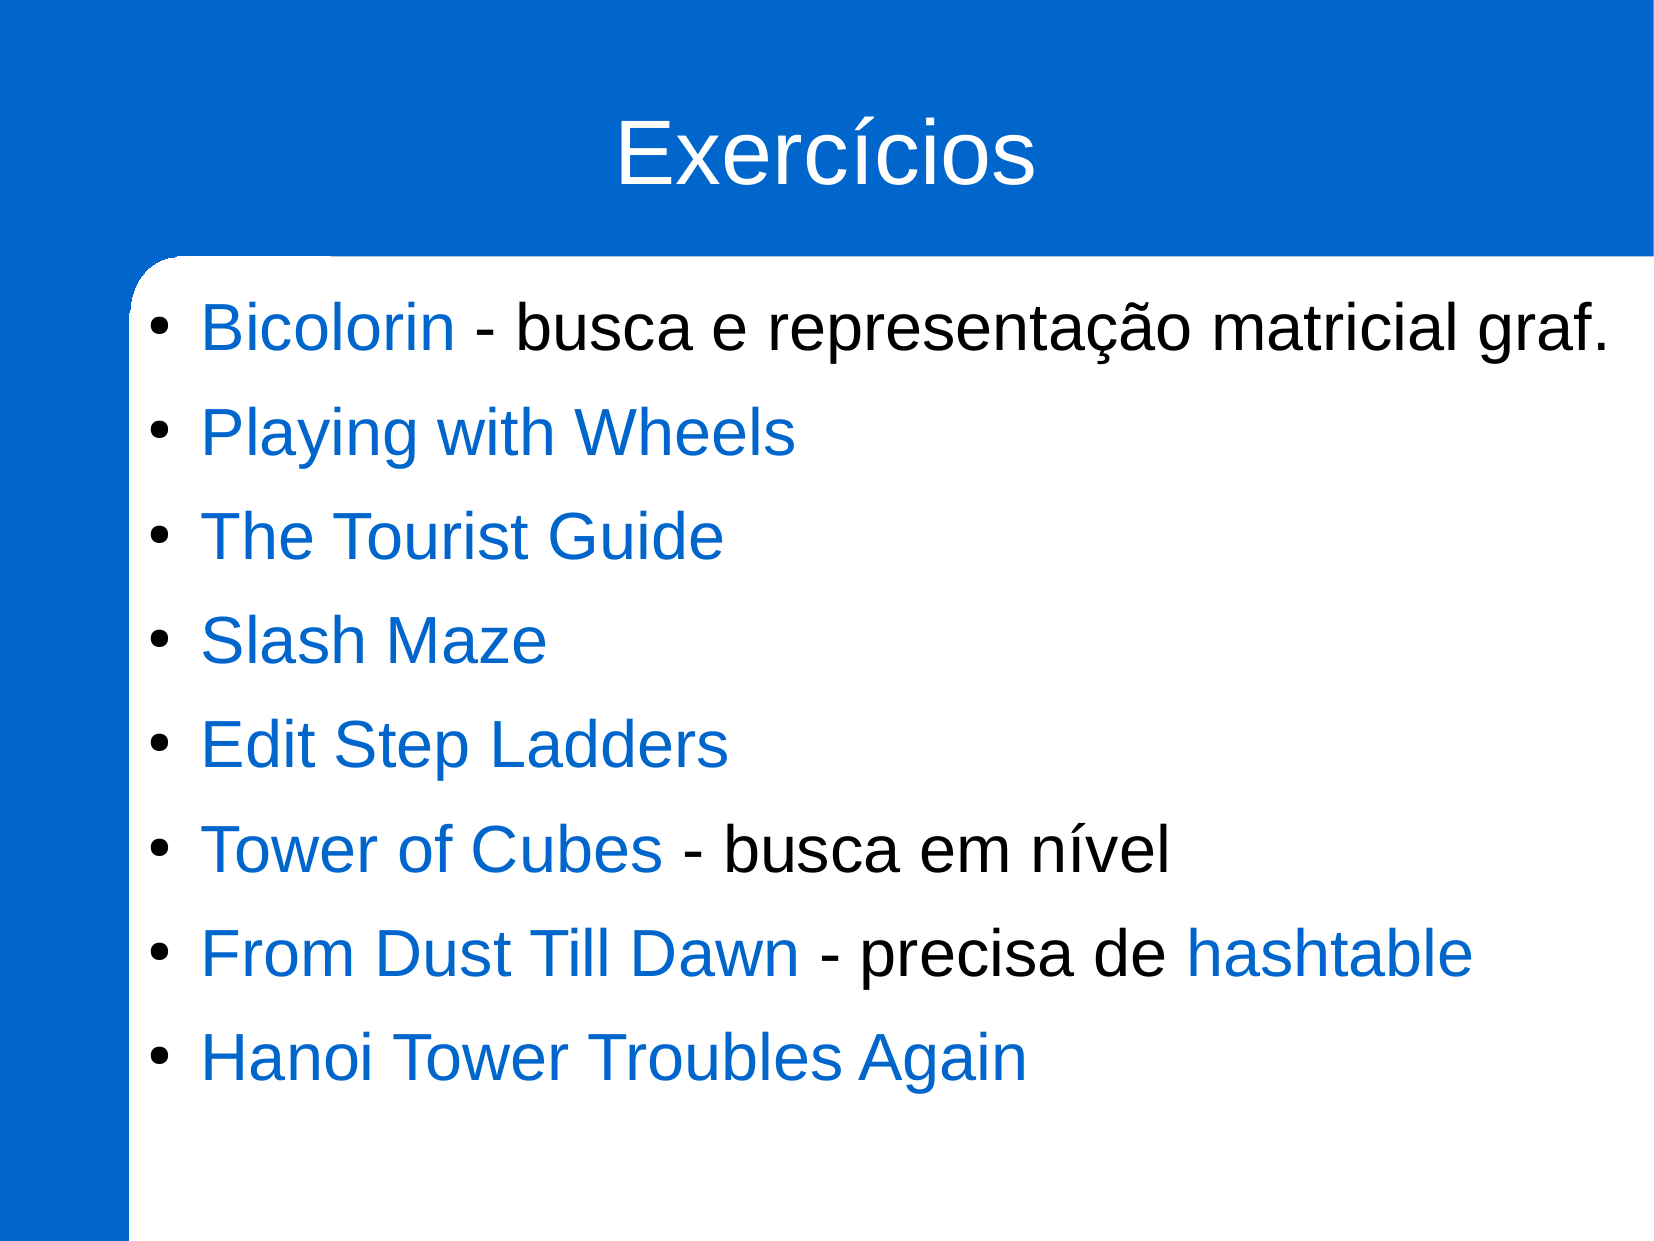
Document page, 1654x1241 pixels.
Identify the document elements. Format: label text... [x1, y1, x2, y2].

list Bicolorin - busca e representação matricial graf. Playing with Wheels The Tourist Guide Slash Maze Edit Step Ladders Tower of Cubes - busca em nível From Dust Till Dawn - precisa de hashtable Hanoi Tower Troubles Again [129, 290, 1619, 1241]
title Exercícios [82, 49, 1571, 257]
